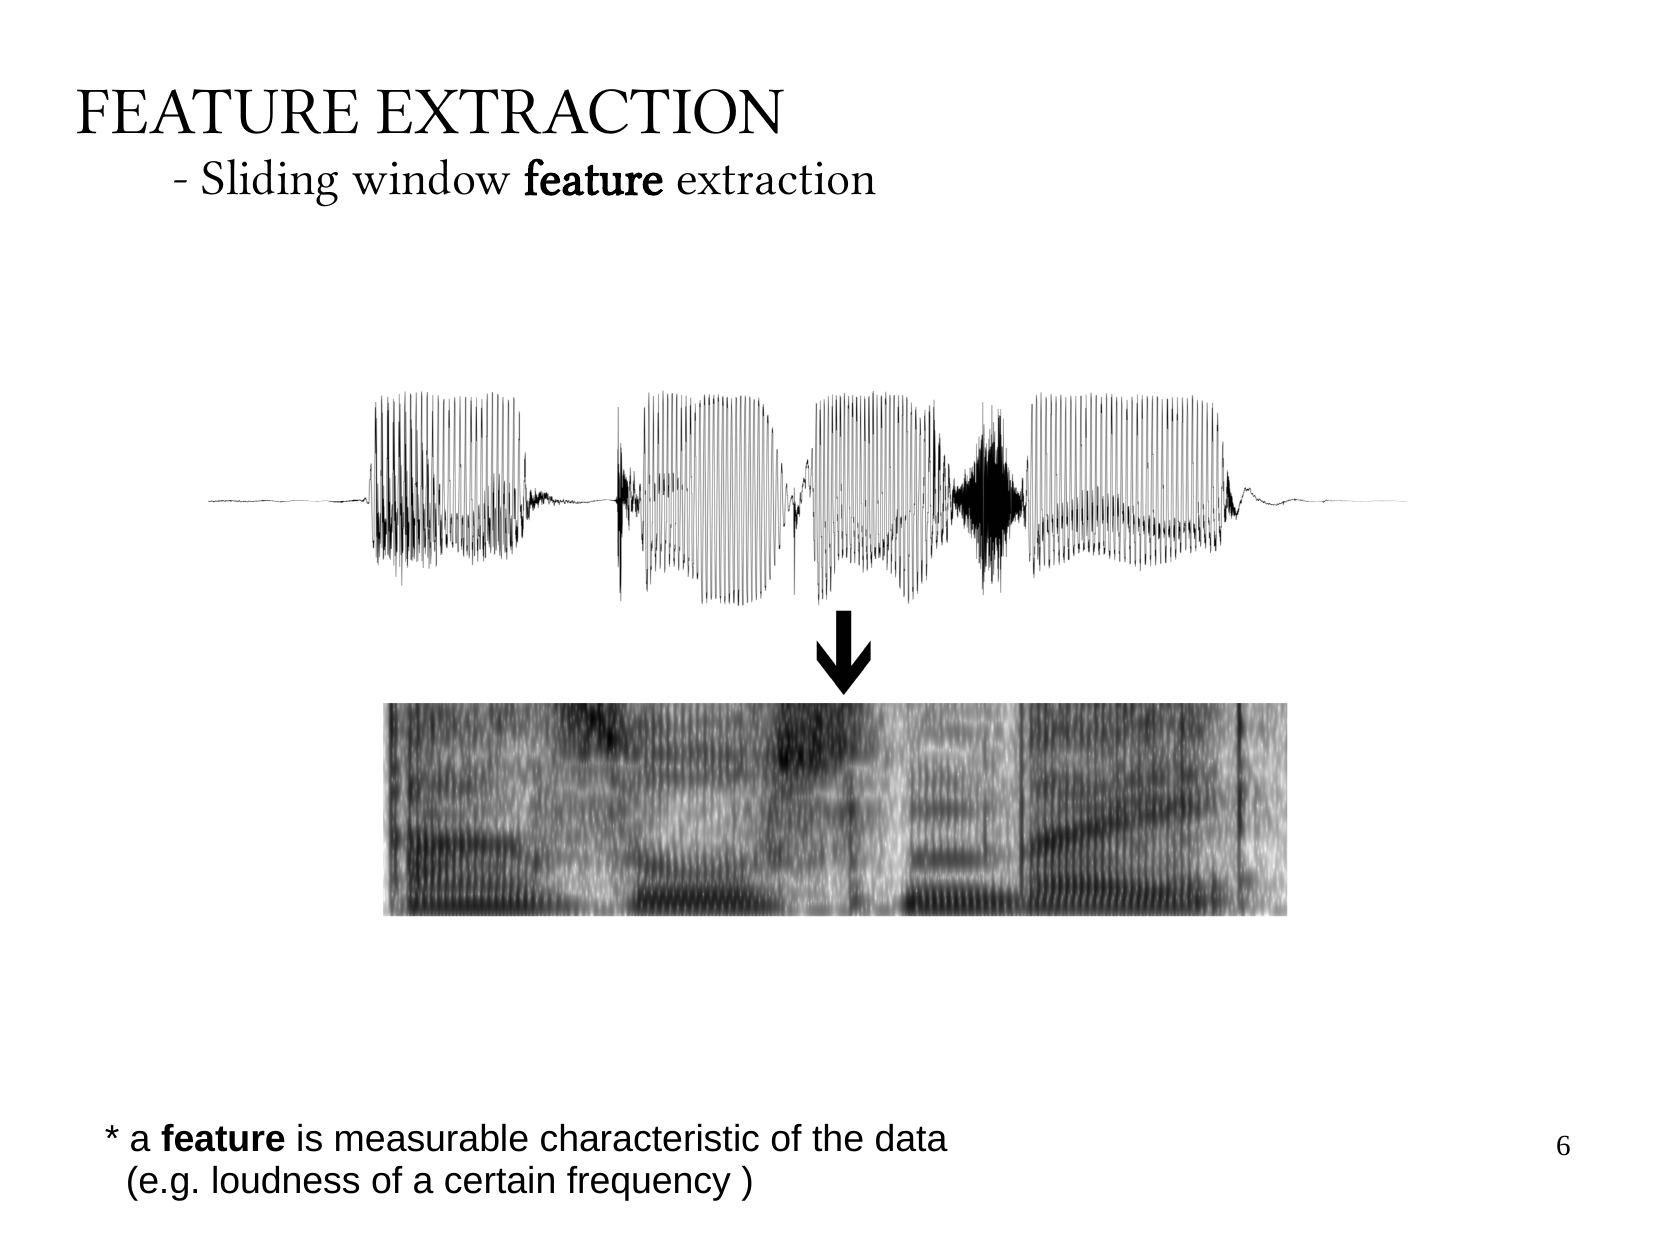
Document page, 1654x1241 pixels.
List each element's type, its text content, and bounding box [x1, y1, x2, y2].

subtitle FEATURE EXTRACTION - Sliding window feature extraction GMM MONOPHONE TRAINING GMM TRIPHONE TRAINING DNN TRAINING DECODING [60, 72, 1549, 1216]
text_box * a feature is measurable characteristic of the data (e.g. loudness of a certain frequency ) [90, 1110, 1576, 1209]
picture [195, 374, 1421, 939]
